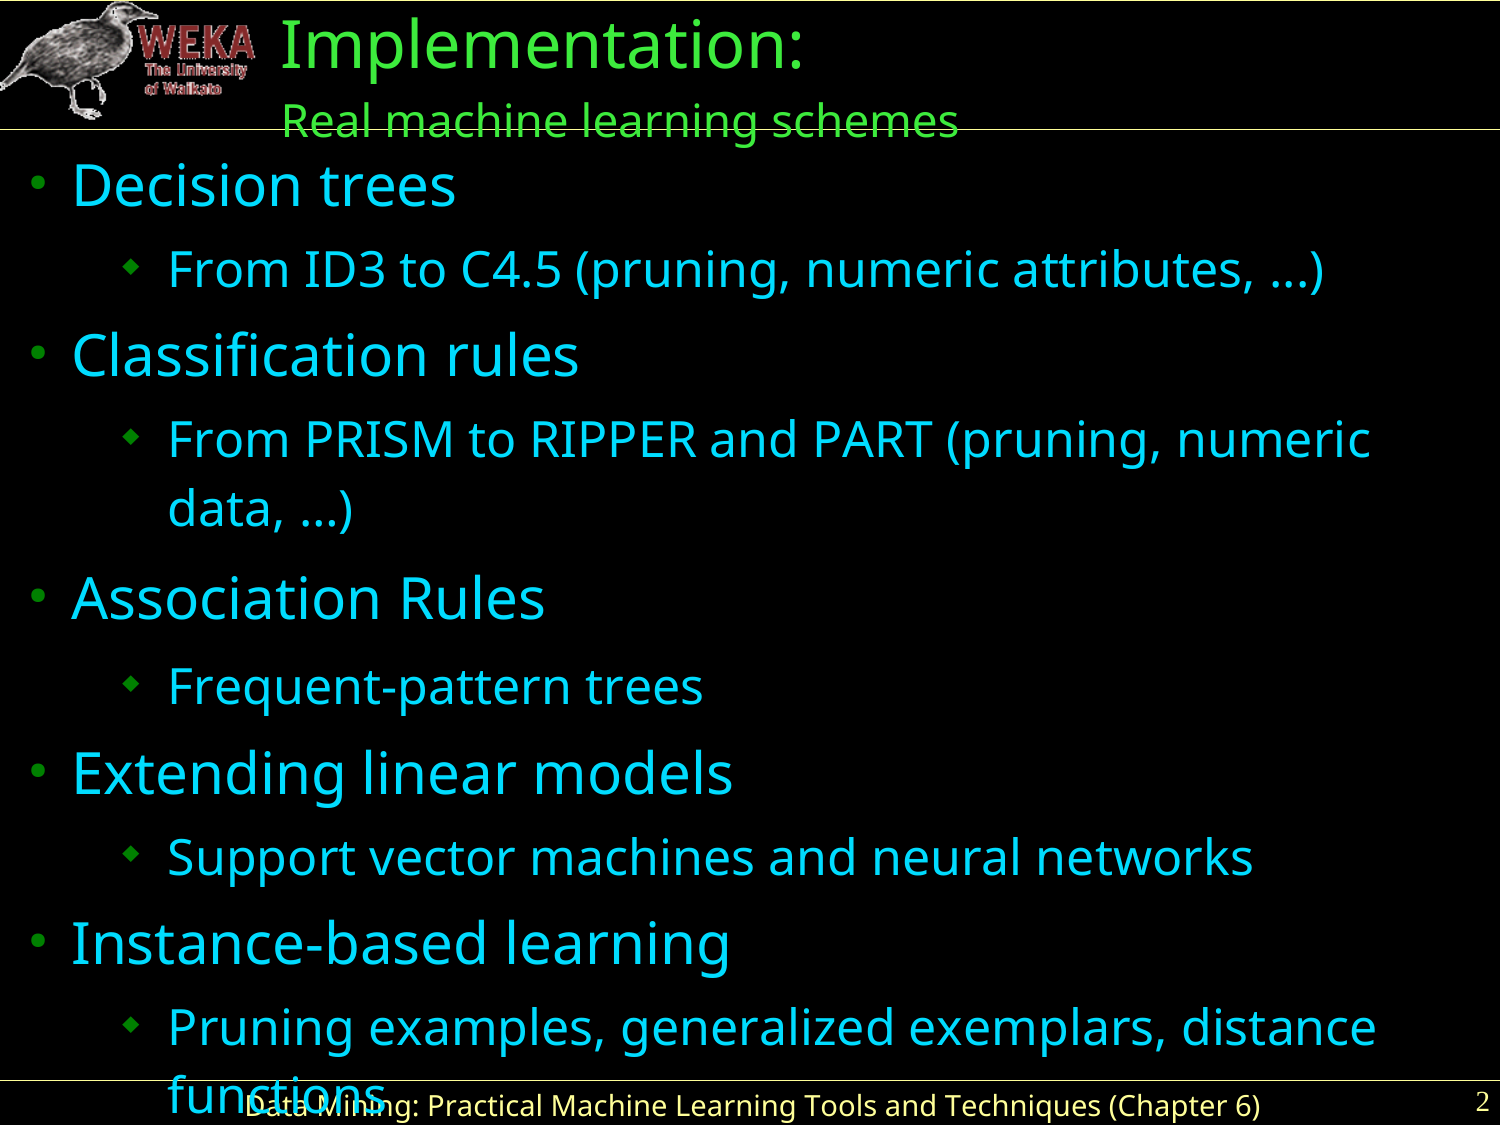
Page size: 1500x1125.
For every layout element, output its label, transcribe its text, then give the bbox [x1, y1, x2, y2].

picture [0, 1, 265, 129]
title Implementation: Real machine learning schemes [265, 0, 1500, 151]
list Decision trees From ID3 to C4.5 (pruning, numeric attributes, ...) Classification rules From PRISM to RIPPER and PART (pruning, numeric data, …) Association Rules Frequent-pattern trees Extending linear models Support vector machines and neural networks Instance-based learning Pruning examples, generalized exemplars, distance functions [13, 136, 1495, 1115]
